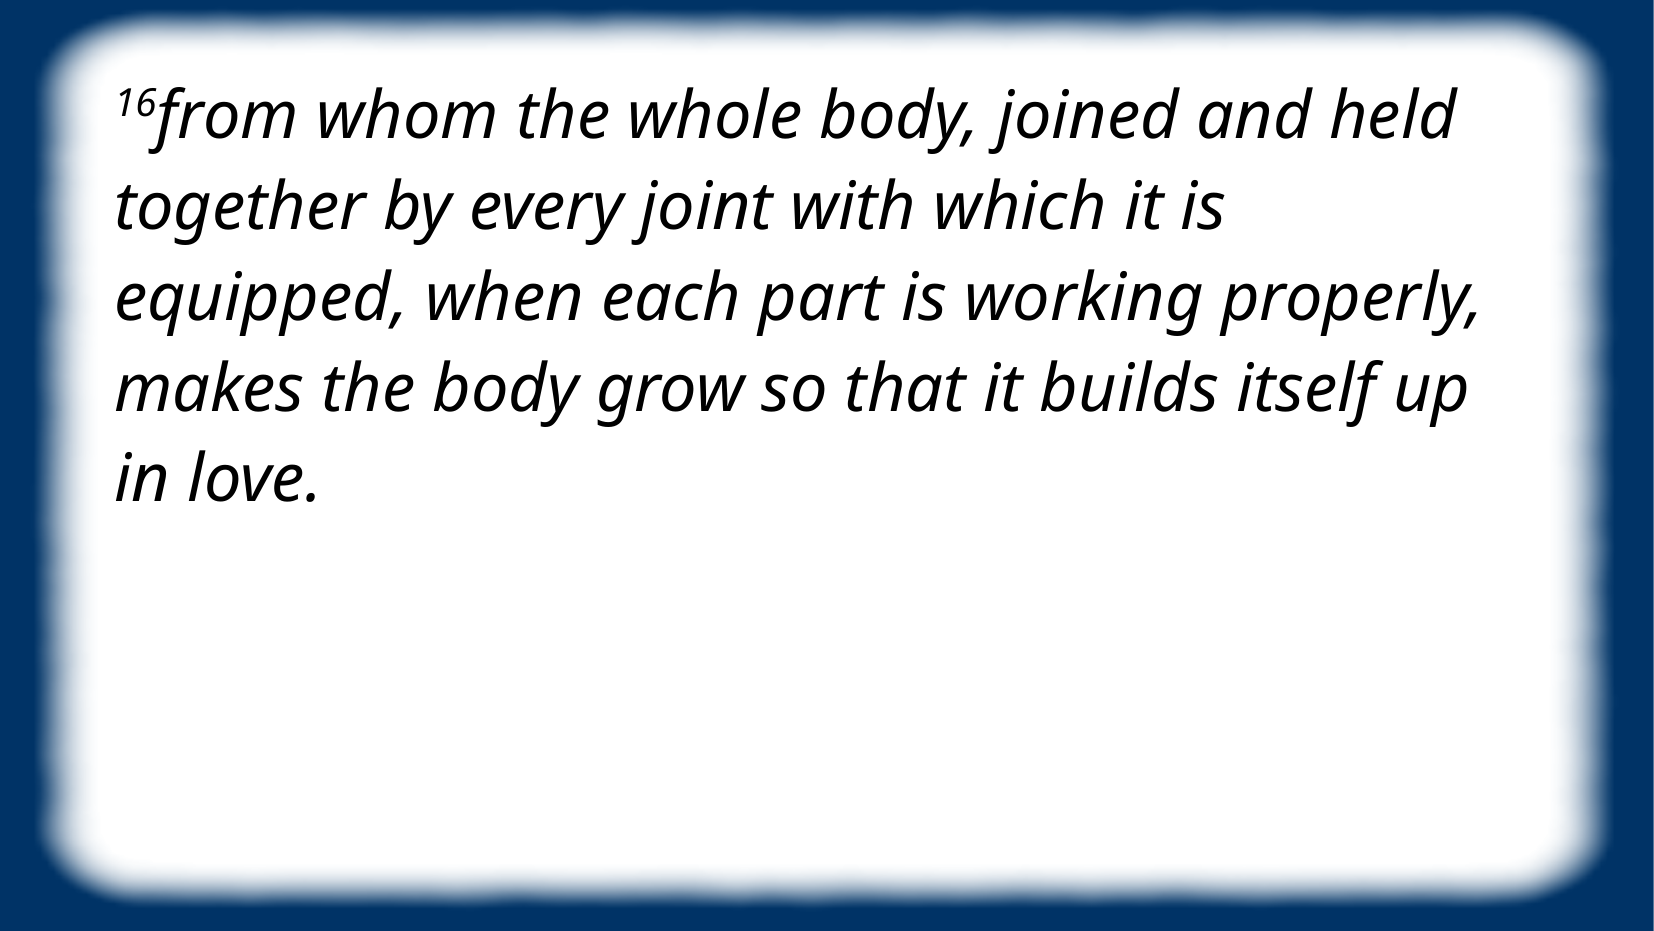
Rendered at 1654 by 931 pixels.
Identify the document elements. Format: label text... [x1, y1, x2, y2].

picture [0, 0, 1654, 931]
text_box 16from whom the whole body, joined and held together by every joint with which it is equipped, when each part is working properly, makes the body grow so that it builds itself up in love. [99, 60, 1555, 519]
